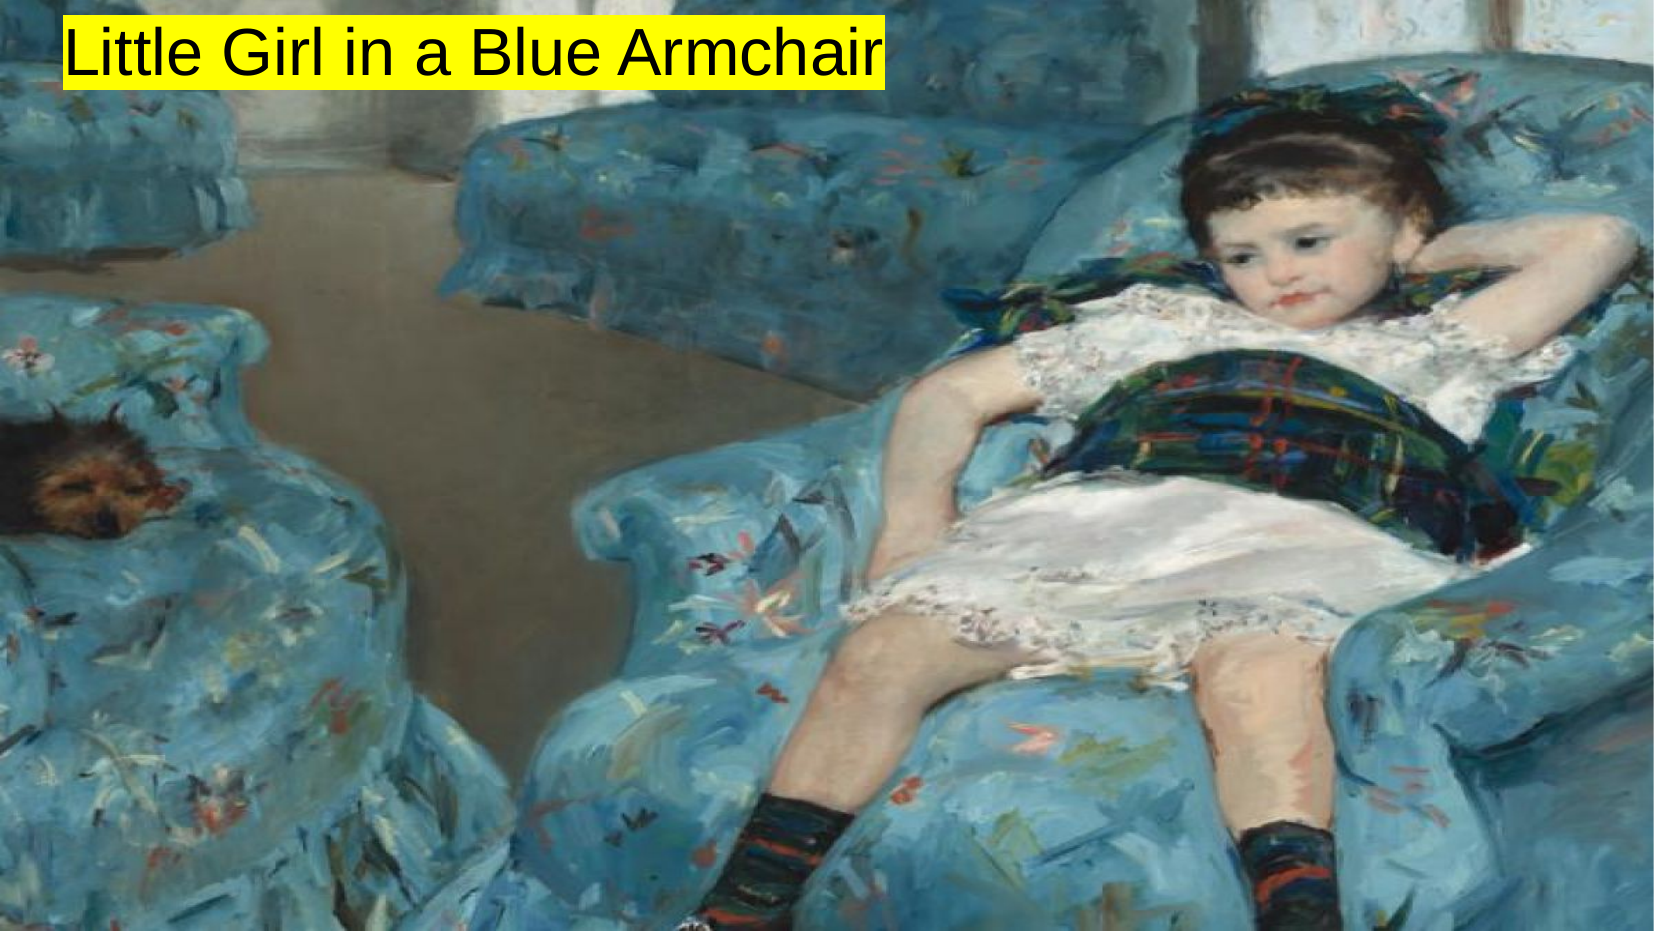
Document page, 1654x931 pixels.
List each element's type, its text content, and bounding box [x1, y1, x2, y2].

picture [0, 0, 1654, 931]
subtitle Little Girl in a Blue Armchair [0, 15, 1219, 90]
